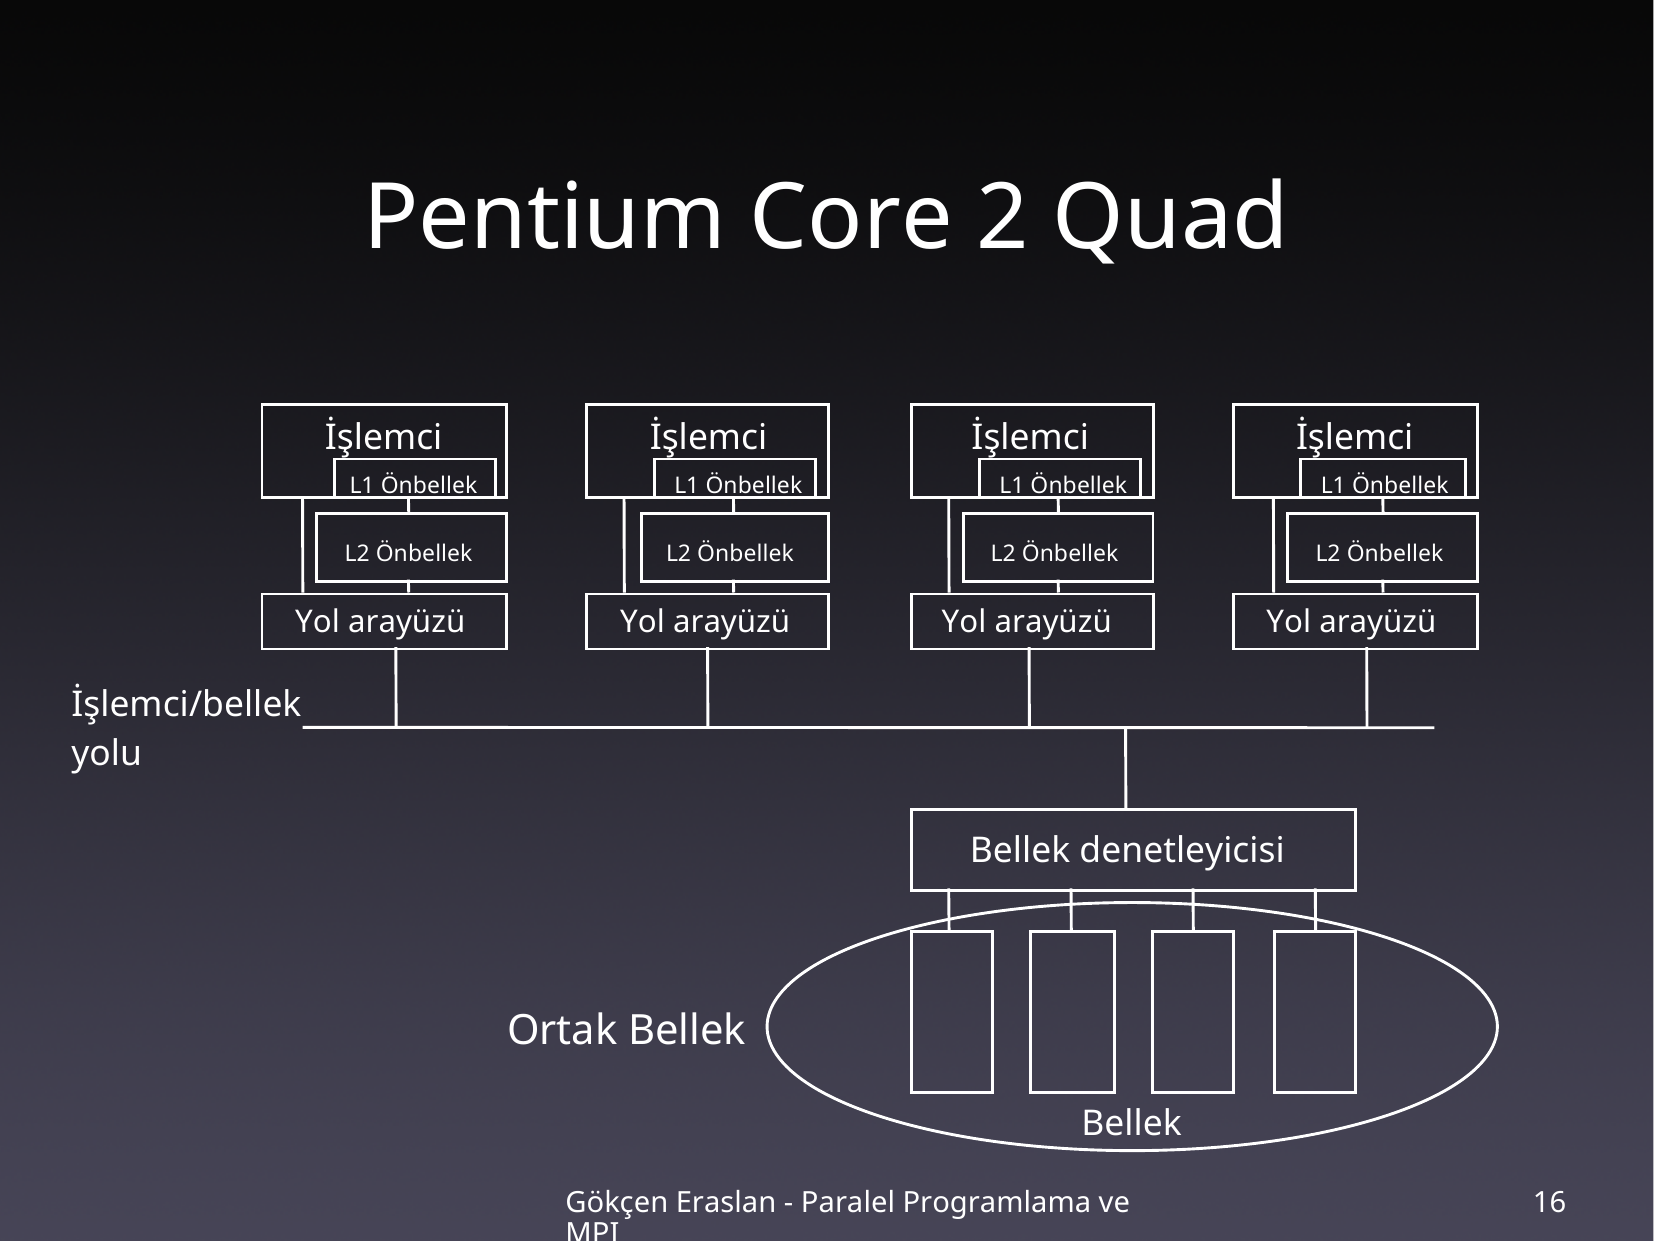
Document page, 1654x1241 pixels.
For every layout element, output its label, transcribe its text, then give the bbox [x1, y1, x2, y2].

text_box Yol arayüzü [620, 598, 791, 642]
text_box L1 Önbellek [999, 469, 1128, 496]
picture [0, 0, 1654, 1241]
text_box Bellek denetleyicisi [970, 824, 1286, 873]
picture [580, 1226, 586, 1241]
text_box L2 Önbellek [666, 536, 795, 569]
text_box İşlemci [1296, 411, 1415, 460]
picture [596, 1224, 604, 1233]
picture [570, 1226, 576, 1241]
text_box L2 Önbellek [990, 536, 1119, 569]
text_box İşlemci [649, 411, 768, 460]
text_box İşlemci [971, 411, 1090, 460]
text_box L1 Önbellek [349, 469, 478, 496]
text_box Bellek [1081, 1097, 1183, 1146]
text_box Ortak Bellek [507, 999, 747, 1057]
text_box L1 Önbellek [674, 469, 803, 496]
text_box Yol arayüzü [295, 598, 466, 642]
text_box Yol arayüzü [1266, 598, 1437, 642]
text_box L2 Önbellek [344, 536, 473, 569]
text_box L2 Önbellek [1315, 536, 1444, 569]
text_box İşlemci [324, 411, 443, 460]
text_box İşlemci/bellek yolu [71, 678, 302, 776]
text_box L1 Önbellek [1320, 469, 1449, 496]
text_box Yol arayüzü [941, 598, 1113, 642]
title Pentium Core 2 Quad [124, 83, 1530, 344]
